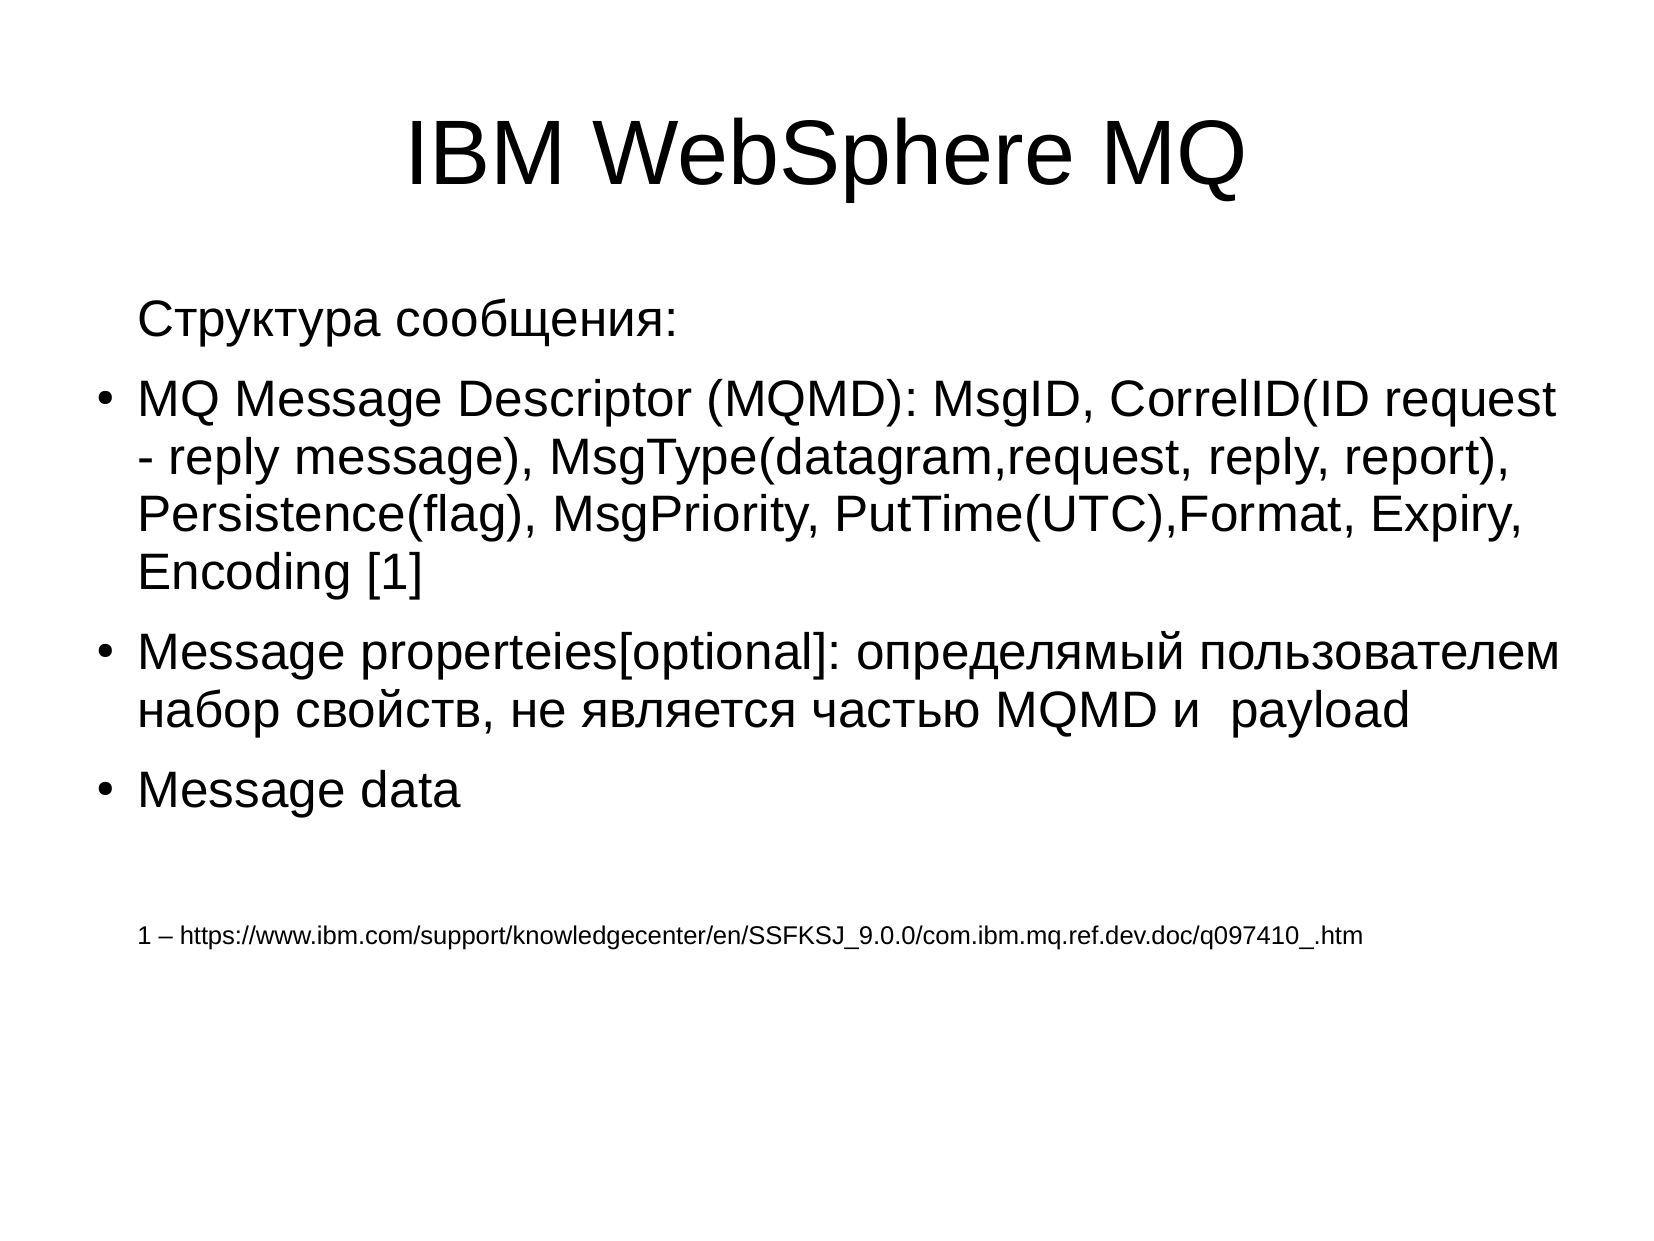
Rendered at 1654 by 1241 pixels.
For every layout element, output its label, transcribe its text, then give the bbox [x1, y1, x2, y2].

title IBM WebSphere MQ [82, 49, 1571, 257]
list Структура сообщения: MQ Message Descriptor (MQMD): MsgID, CorrelID(ID request - reply message), MsgType(datagram,request, reply, report), Persistence(flag), MsgPriority, PutTime(UTC),Format, Expiry, Encoding [1] Message propertеies[optional]: определямый пользователем набор свойств, не является частью MQMD и payload Message data 1 – https://www.ibm.com/support/knowledgecenter/en/SSFKSJ_9.0.0/com.ibm.mq.ref.dev.doc/q097410_.htm [82, 290, 1571, 1010]
